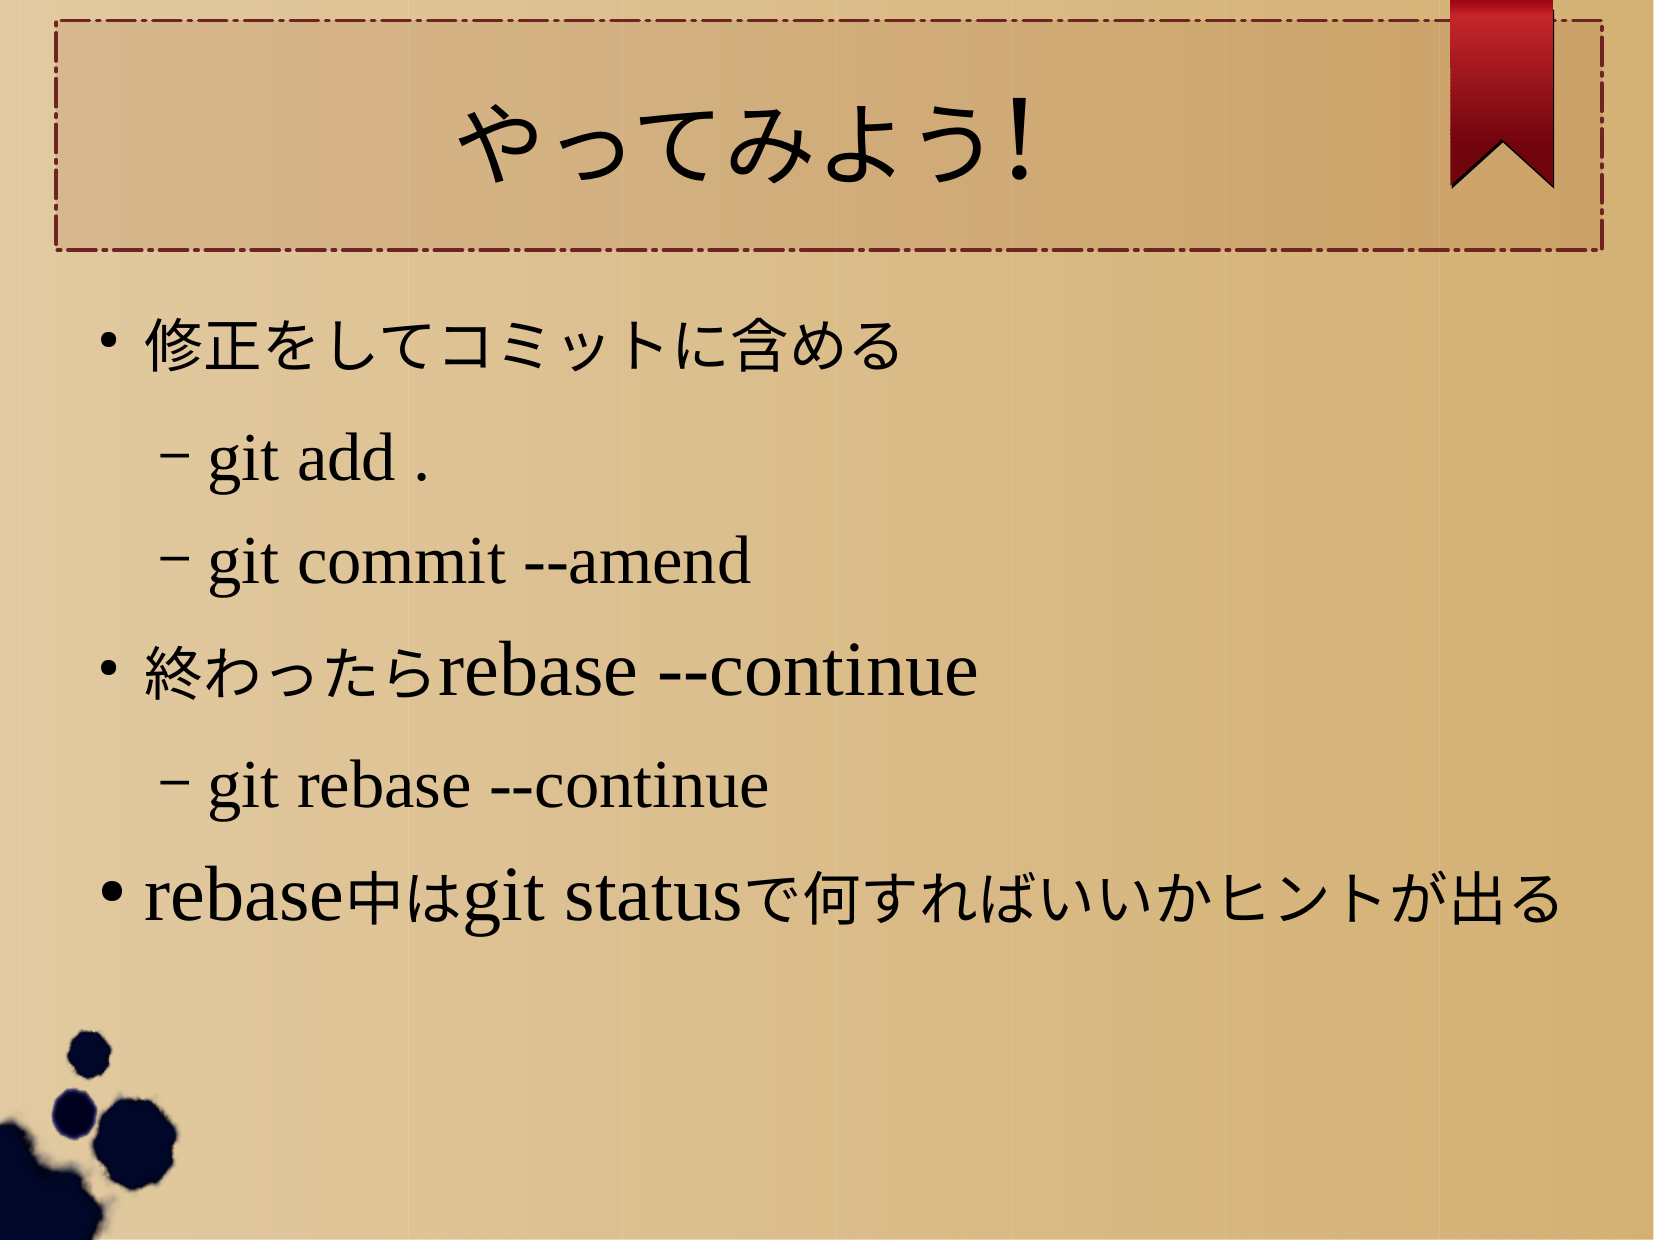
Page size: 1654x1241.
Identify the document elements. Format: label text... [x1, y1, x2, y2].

list 修正をしてコミットに含める git add . git commit --amend 終わったらrebase --continue git rebase --continue rebase中はgit statusで何すればいいかヒントが出る [82, 299, 1571, 1019]
title やってみよう! [82, 47, 1412, 229]
